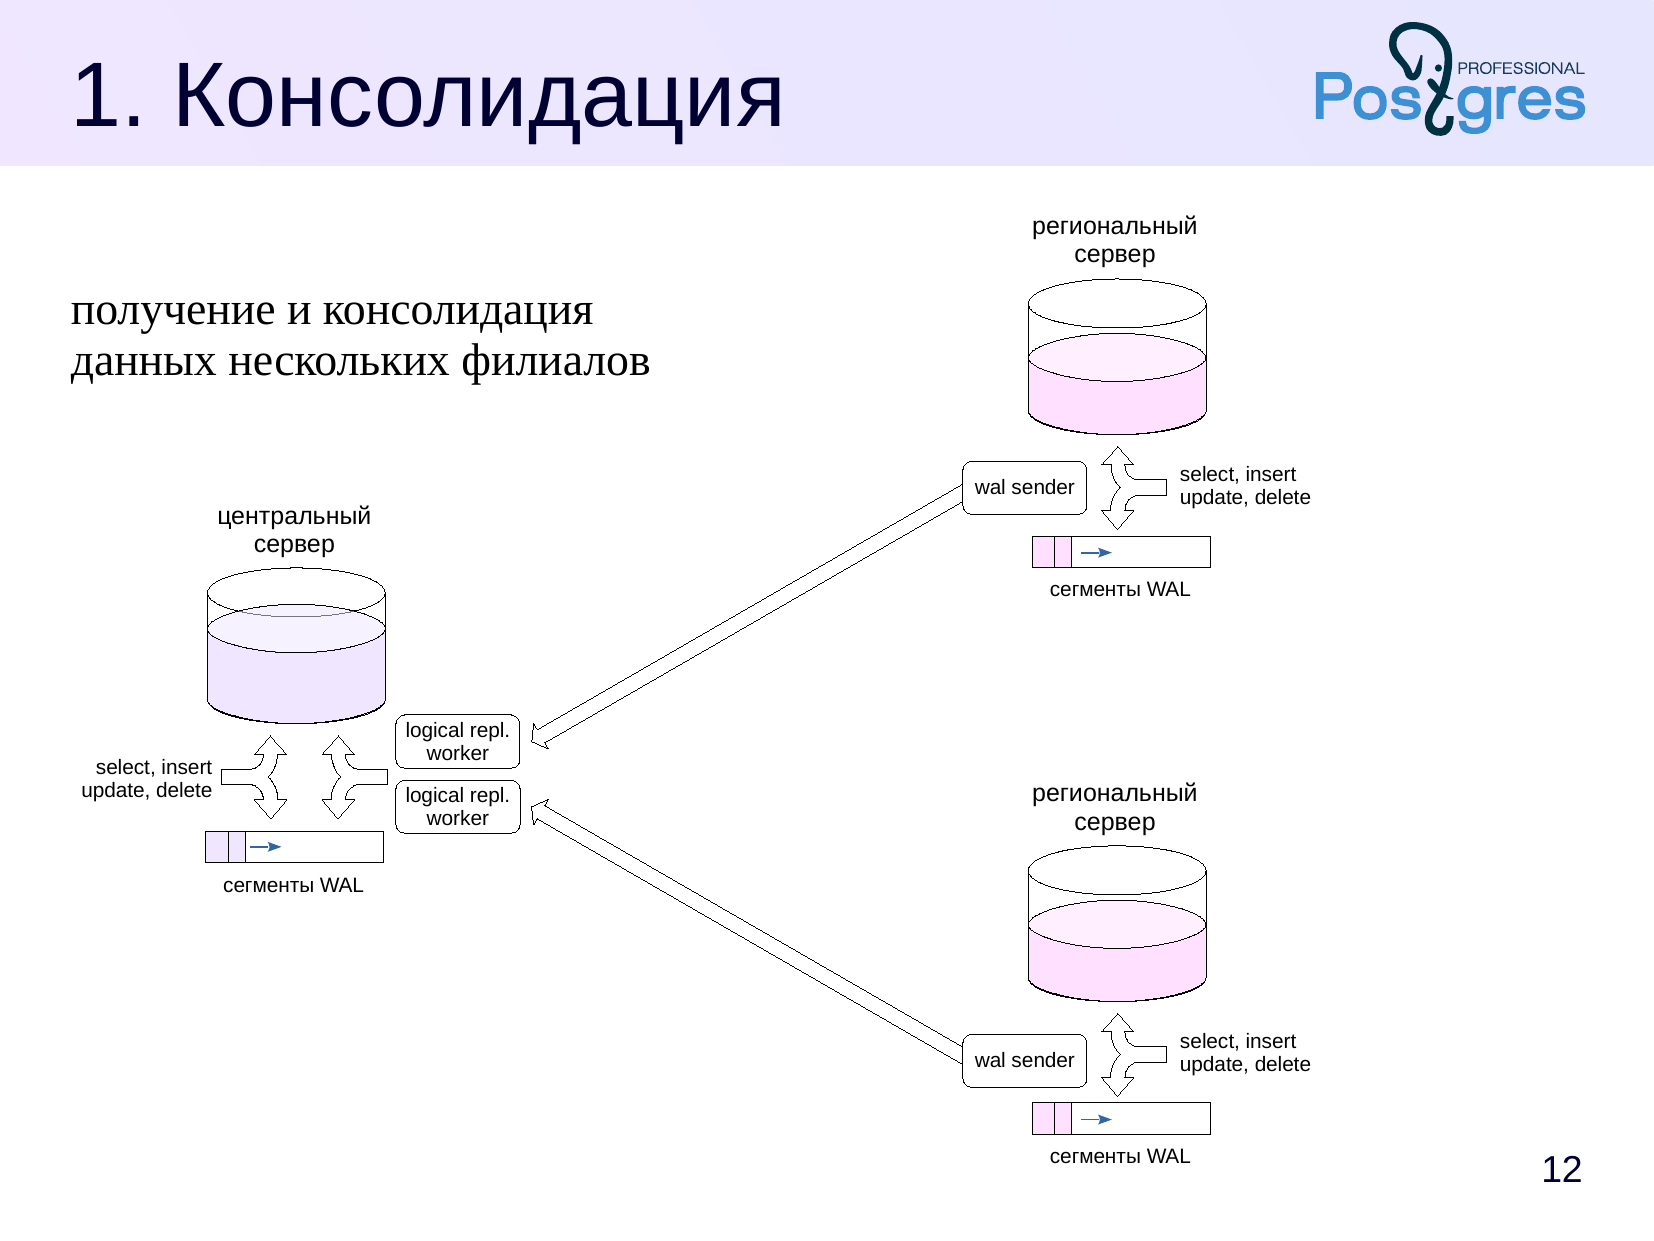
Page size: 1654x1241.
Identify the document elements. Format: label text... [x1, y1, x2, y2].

text_box сегменты WAL [1035, 1137, 1207, 1176]
text_box региональный сервер [1017, 204, 1261, 277]
text_box [1068, 278, 1166, 283]
title 1. Консолидация [70, 43, 1241, 147]
list получение и консолидация данных нескольких филиалов [70, 283, 1583, 1134]
